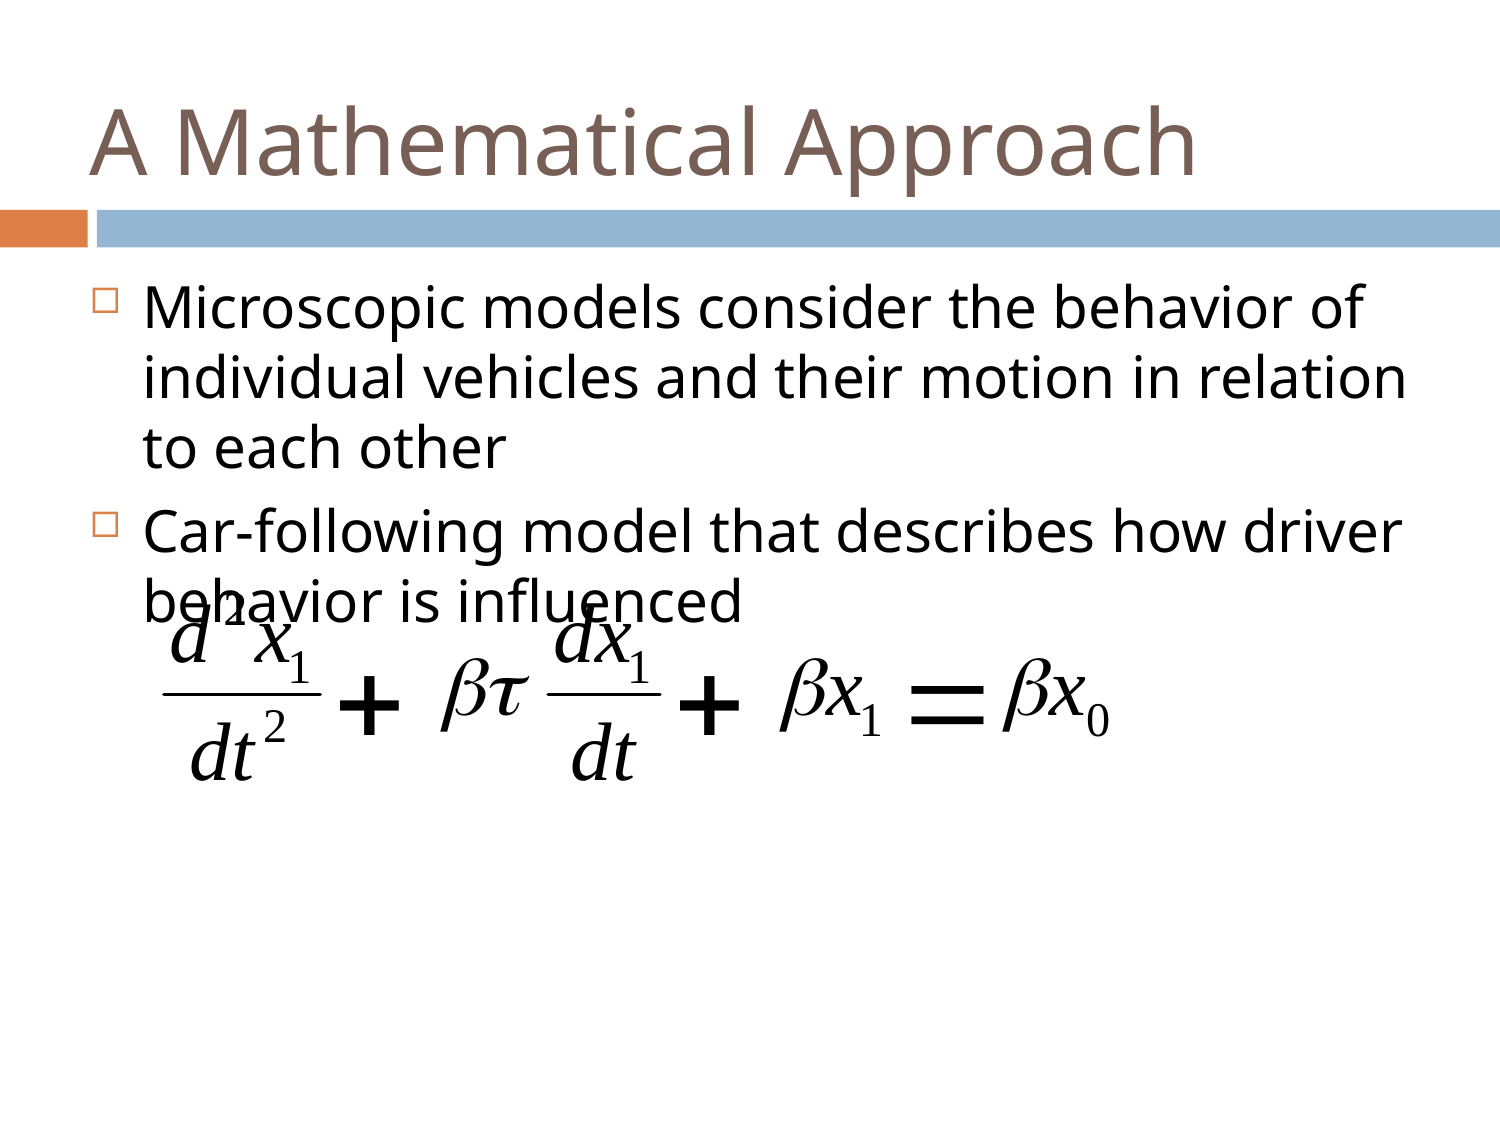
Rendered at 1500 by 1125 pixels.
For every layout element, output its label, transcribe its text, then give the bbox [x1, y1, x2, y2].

list Microscopic models consider the behavior of individual vehicles and their motion in relation to each other Car-following model that describes how driver behavior is influenced [74, 262, 1450, 1005]
title A Mathematical Approach [75, 45, 1426, 233]
chart [150, 570, 1126, 799]
